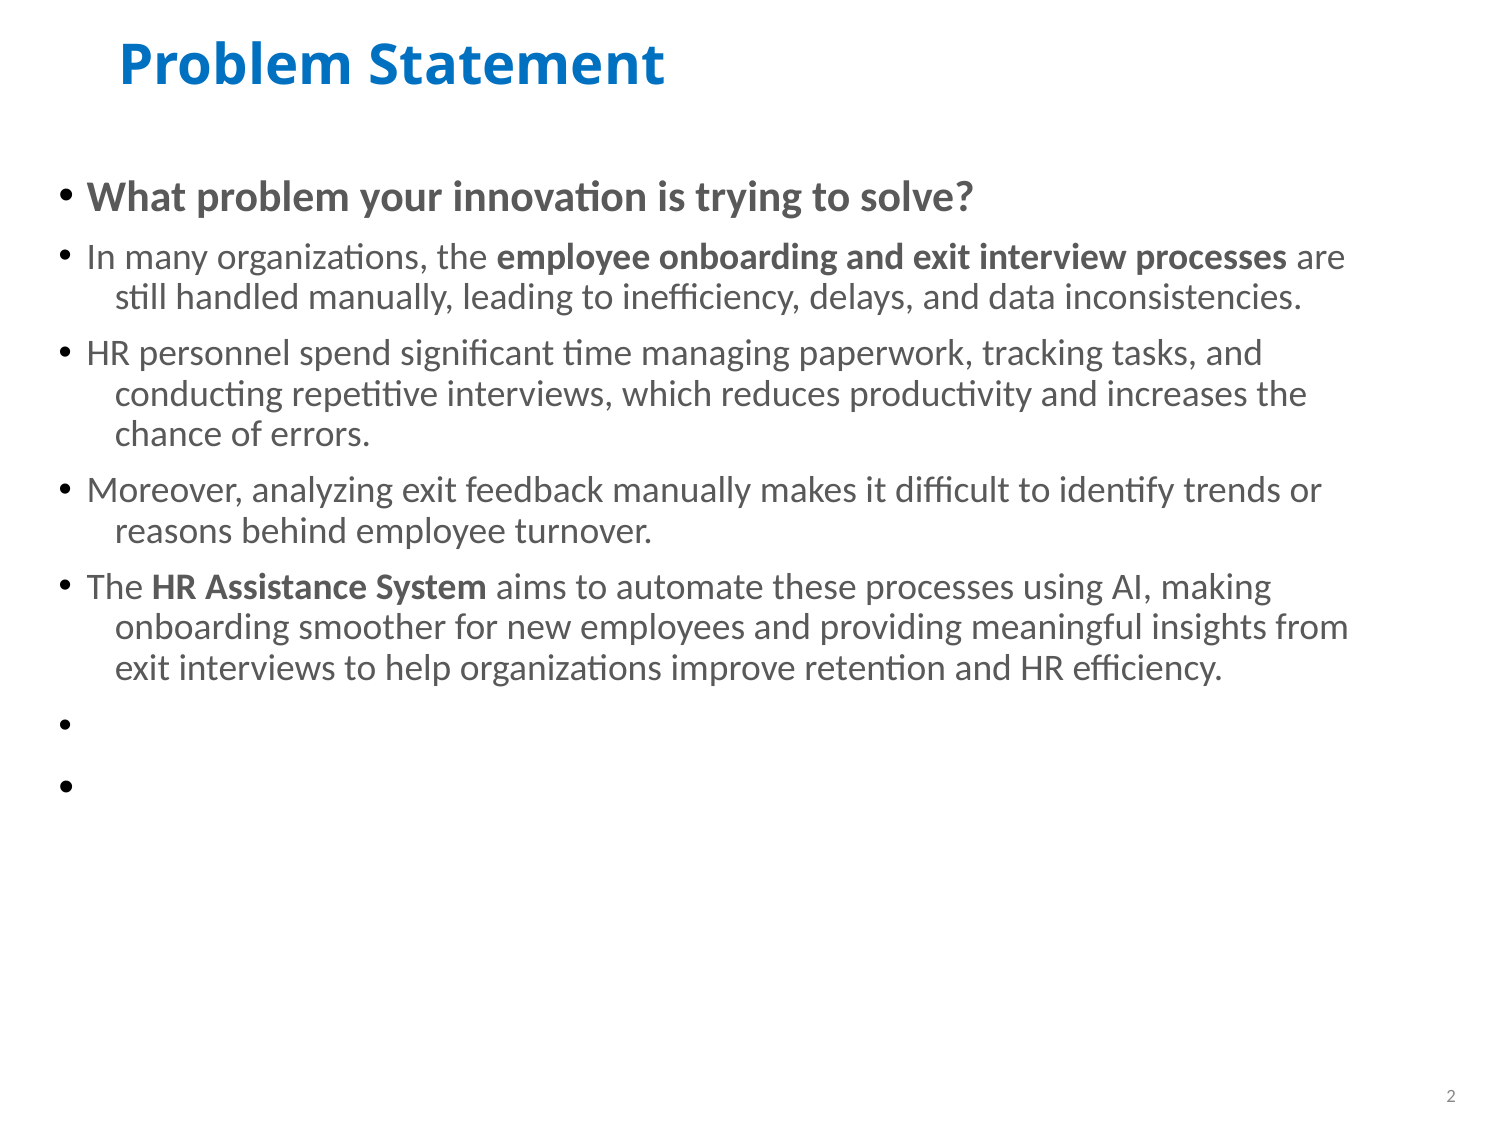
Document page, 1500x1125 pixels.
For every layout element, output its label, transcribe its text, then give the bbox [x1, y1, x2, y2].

title Problem Statement [103, 0, 1397, 134]
slide_number 2 [1431, 1065, 1479, 1125]
list What problem your innovation is trying to solve? In many organizations, the employee onboarding and exit interview processes are still handled manually, leading to inefficiency, delays, and data inconsistencies. HR personnel spend significant time managing paperwork, tracking tasks, and conducting repetitive interviews, which reduces productivity and increases the chance of errors. Moreover, analyzing exit feedback manually makes it difficult to identify trends or reasons behind employee turnover. The HR Assistance System aims to automate these processes using AI, making onboarding smoother for new employees and providing meaningful insights from exit interviews to help organizations improve retention and HR efficiency. [43, 166, 1417, 1022]
